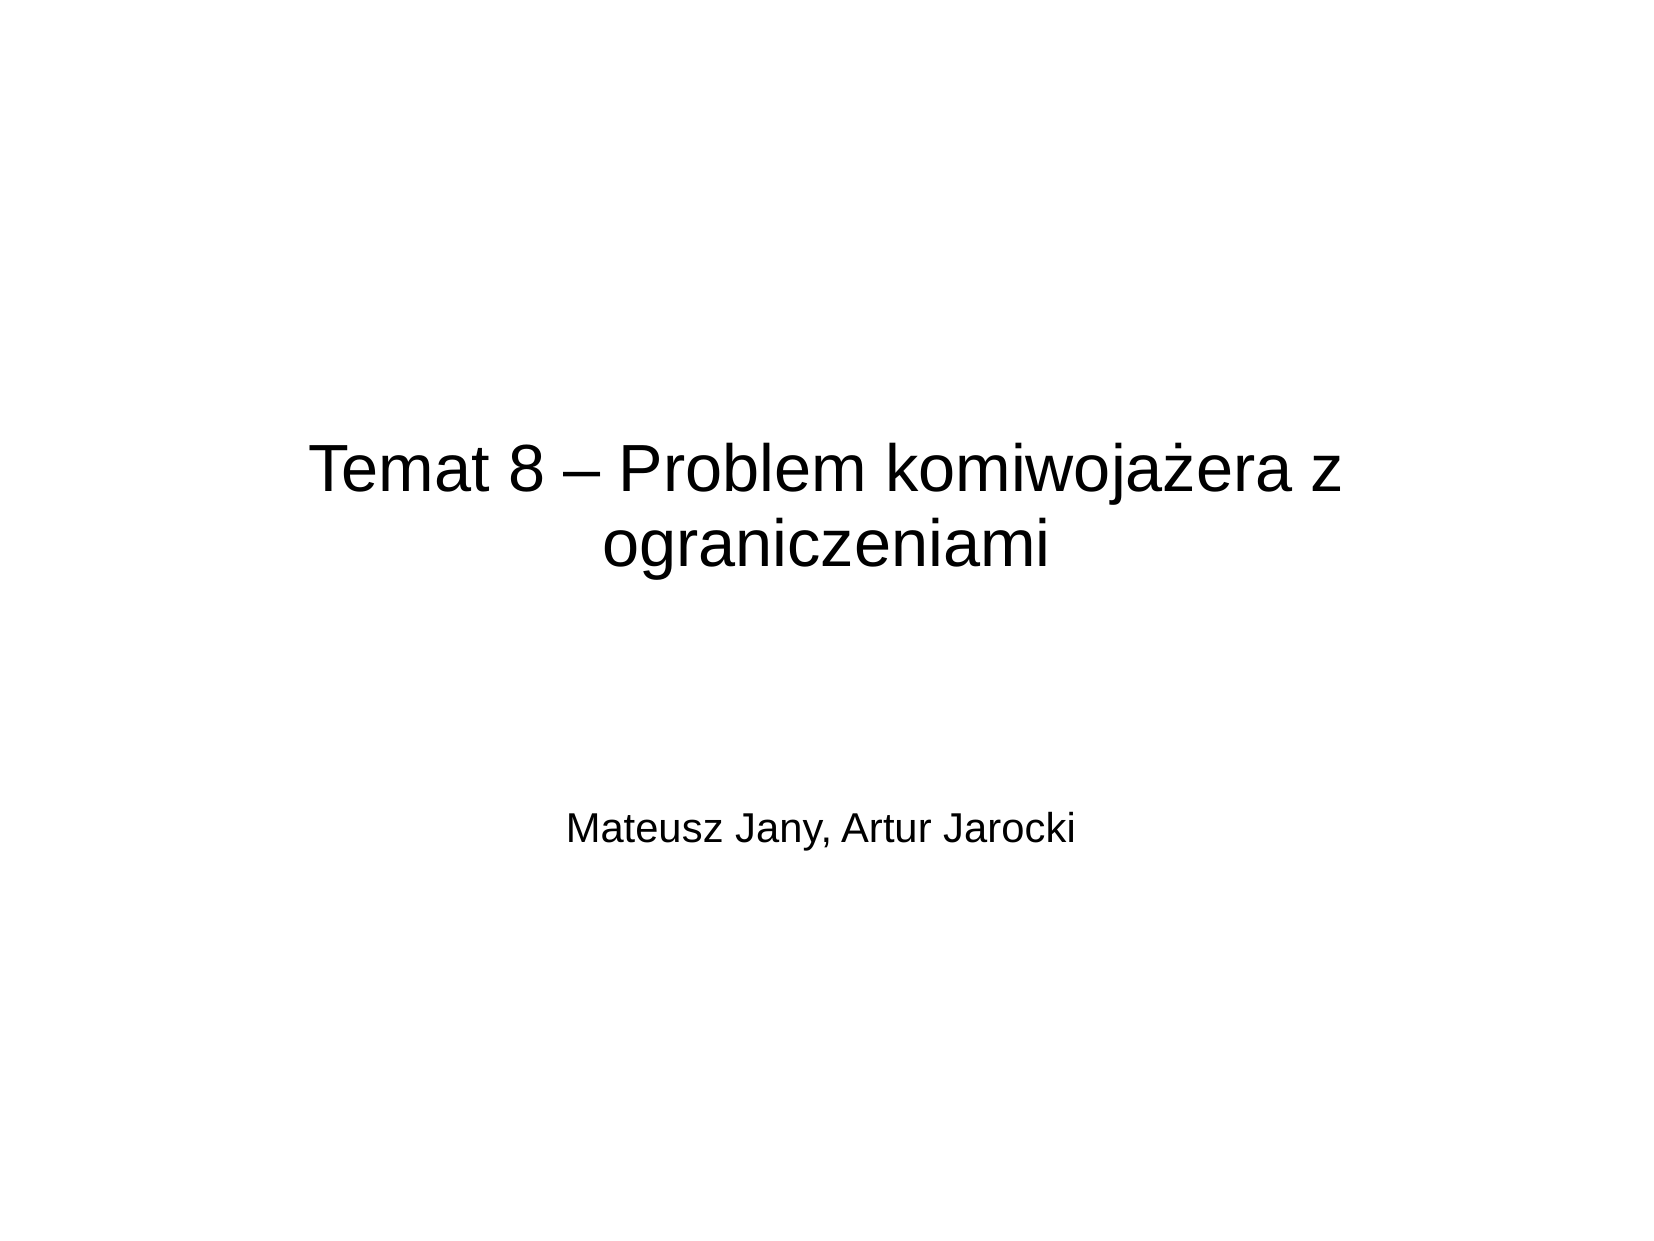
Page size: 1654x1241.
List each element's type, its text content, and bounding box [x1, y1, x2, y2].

subtitle Temat 8 – Problem komiwojażera z ograniczeniami Mateusz Jany, Artur Jarocki [82, 49, 1571, 1010]
